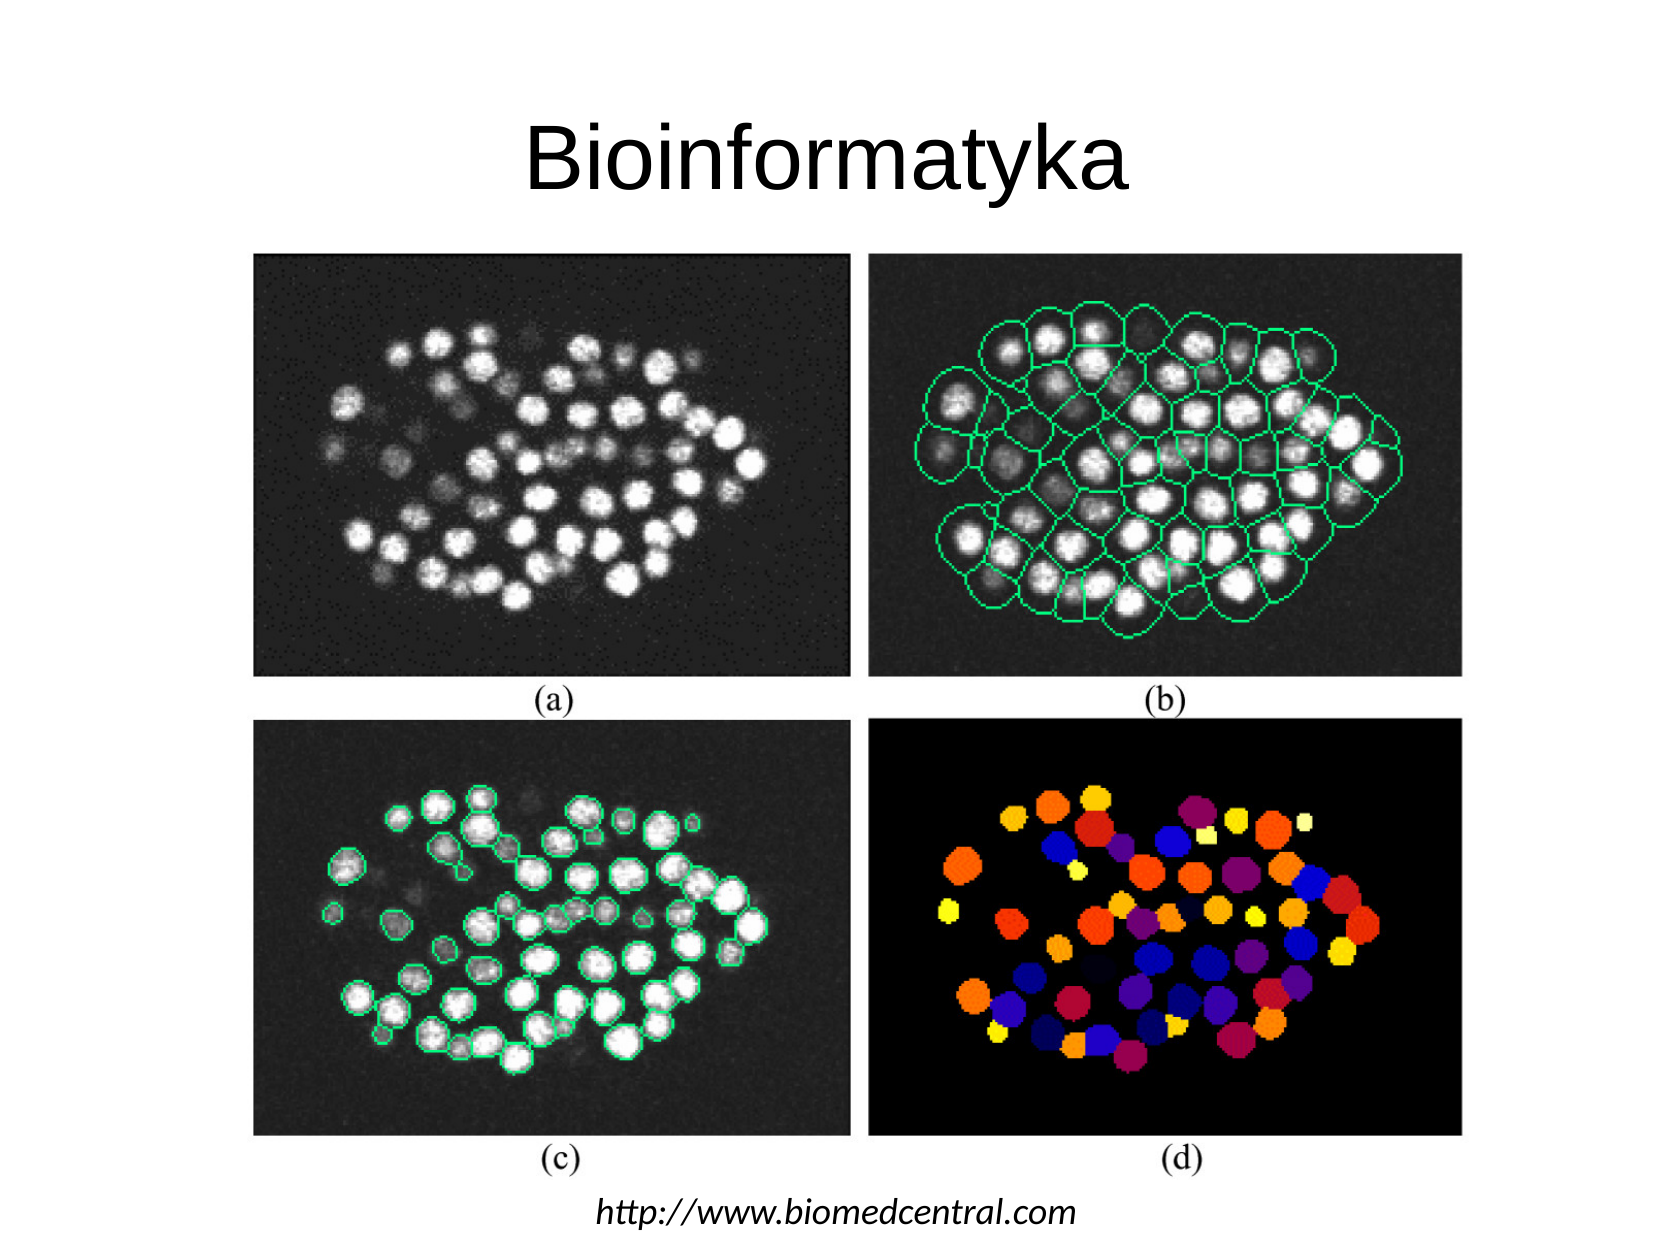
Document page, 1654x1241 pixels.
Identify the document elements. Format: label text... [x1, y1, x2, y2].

title Bioinformatyka [82, 49, 1571, 257]
picture [239, 235, 1477, 1180]
text_box http://www.biomedcentral.com [580, 1180, 1093, 1240]
